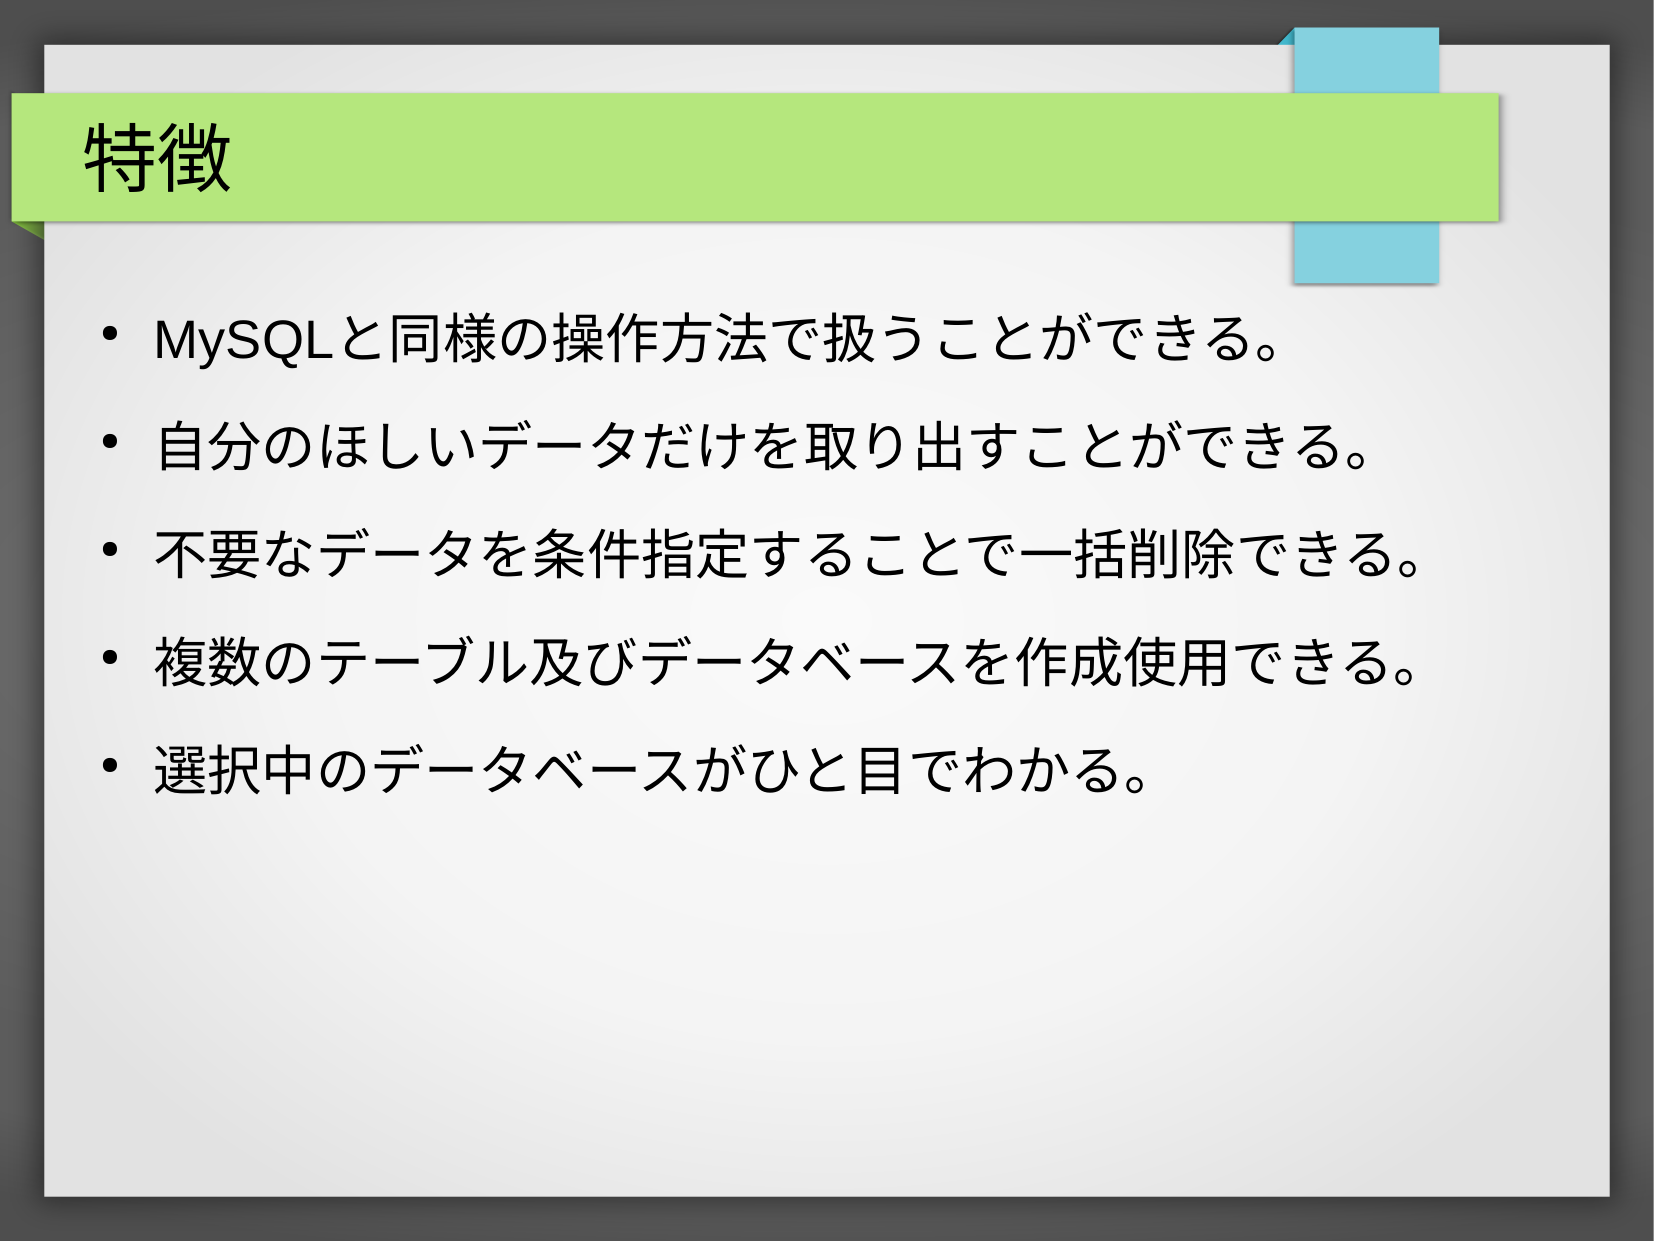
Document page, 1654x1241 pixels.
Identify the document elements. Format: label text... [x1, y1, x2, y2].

list MySQLと同様の操作方法で扱うことができる。 自分のほしいデータだけを取り出すことができる。 不要なデータを条件指定することで一括削除できる。 複数のテーブル及びデータベースを作成使用できる。 選択中のデータベースがひと目でわかる。 [82, 295, 1571, 1015]
title 特徴 [82, 94, 1264, 213]
picture [0, 0, 1654, 1241]
